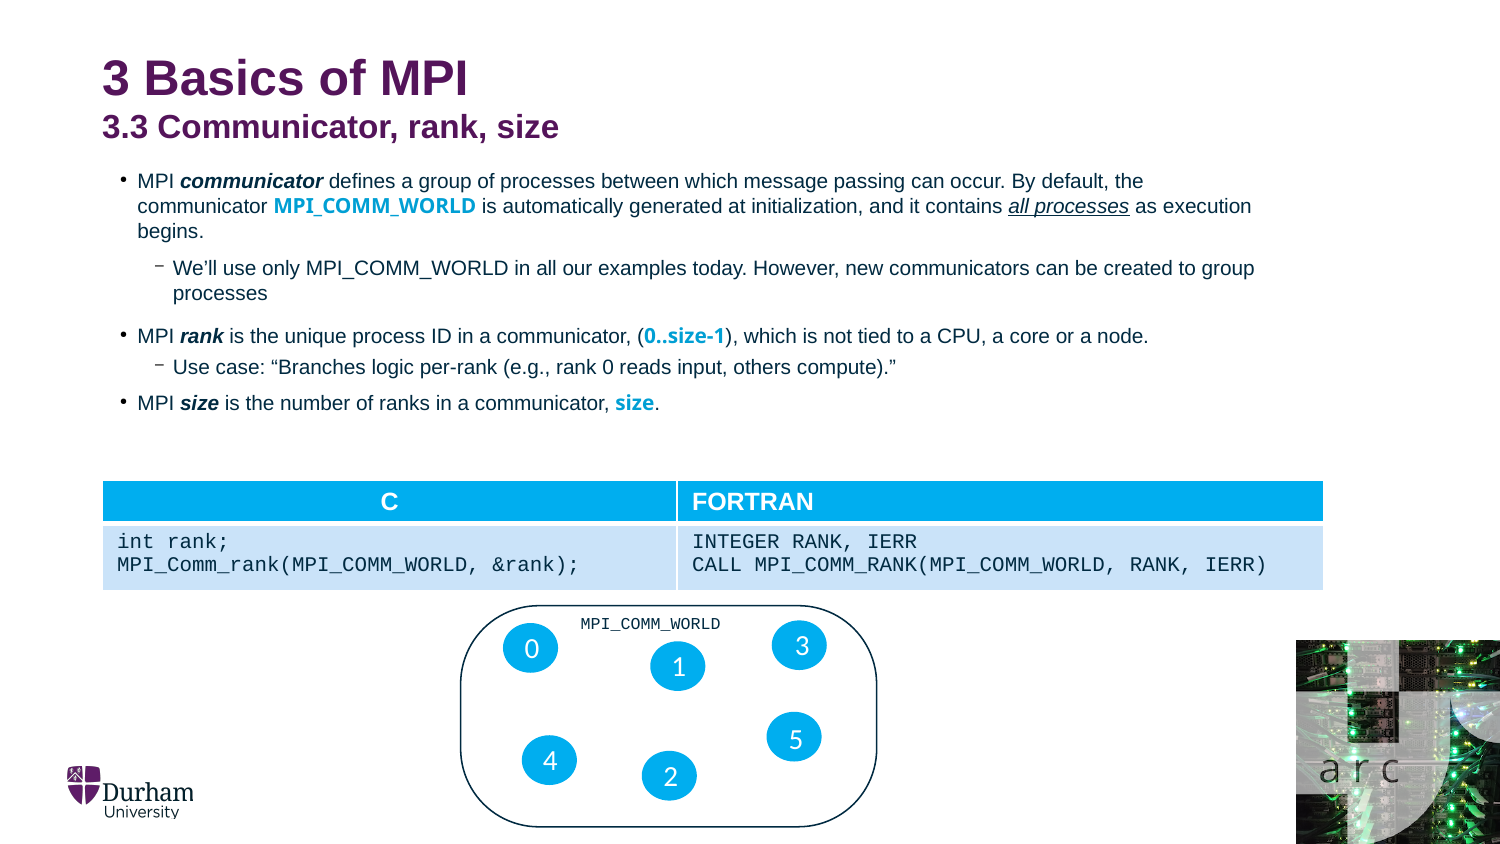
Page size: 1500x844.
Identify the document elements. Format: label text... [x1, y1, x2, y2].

text_box 1 [656, 641, 694, 690]
table_header C [103, 481, 676, 521]
text_box [685, 755, 697, 797]
text_box 0 [509, 621, 547, 672]
text_box [811, 717, 822, 757]
text_box 2 [648, 750, 685, 801]
text_box [502, 632, 509, 664]
text_box [565, 739, 577, 781]
text_box [521, 745, 527, 775]
table_cell int rank; MPI_Comm_rank(MPI_COMM_WORLD, &rank); [103, 526, 676, 590]
text_box [547, 627, 559, 668]
text_box [771, 641, 779, 662]
table_cell INTEGER RANK, IERR CALL MPI_COMM_RANK(MPI_COMM_WORLD, RANK, IERR) [678, 526, 1323, 590]
text_box 5 [773, 712, 811, 763]
text_box [650, 650, 656, 682]
text_box [641, 759, 648, 792]
text_box [817, 626, 827, 665]
text_box [694, 646, 706, 687]
picture [1296, 640, 1500, 844]
text_box [766, 720, 773, 753]
title 3 Basics of MPI 3.3 Communicator, rank, size [101, 45, 1399, 187]
picture [67, 766, 193, 819]
list MPI communicator defines a group of processes between which message passing can occur. By default, the communicator MPI_COMM_WORLD is automatically generated at initialization, and it contains all processes as execution begins. We’ll use only MPI_COMM_WORLD in all our examples today. However, new communicators can be created to group processes MPI rank is the unique process ID in a communicator, (0..size-1), which is not tied to a CPU, a core or a node. Use case: “Branches logic per-rank (e.g., rank 0 reads input, others compute).” MPI size is the number of ranks in a communicator, size. [101, 167, 1258, 479]
text_box 4 [527, 733, 565, 784]
text_box 3 [779, 618, 817, 669]
table_header FORTRAN [678, 481, 1323, 521]
text_box MPI_COMM_WORLD [565, 605, 792, 641]
